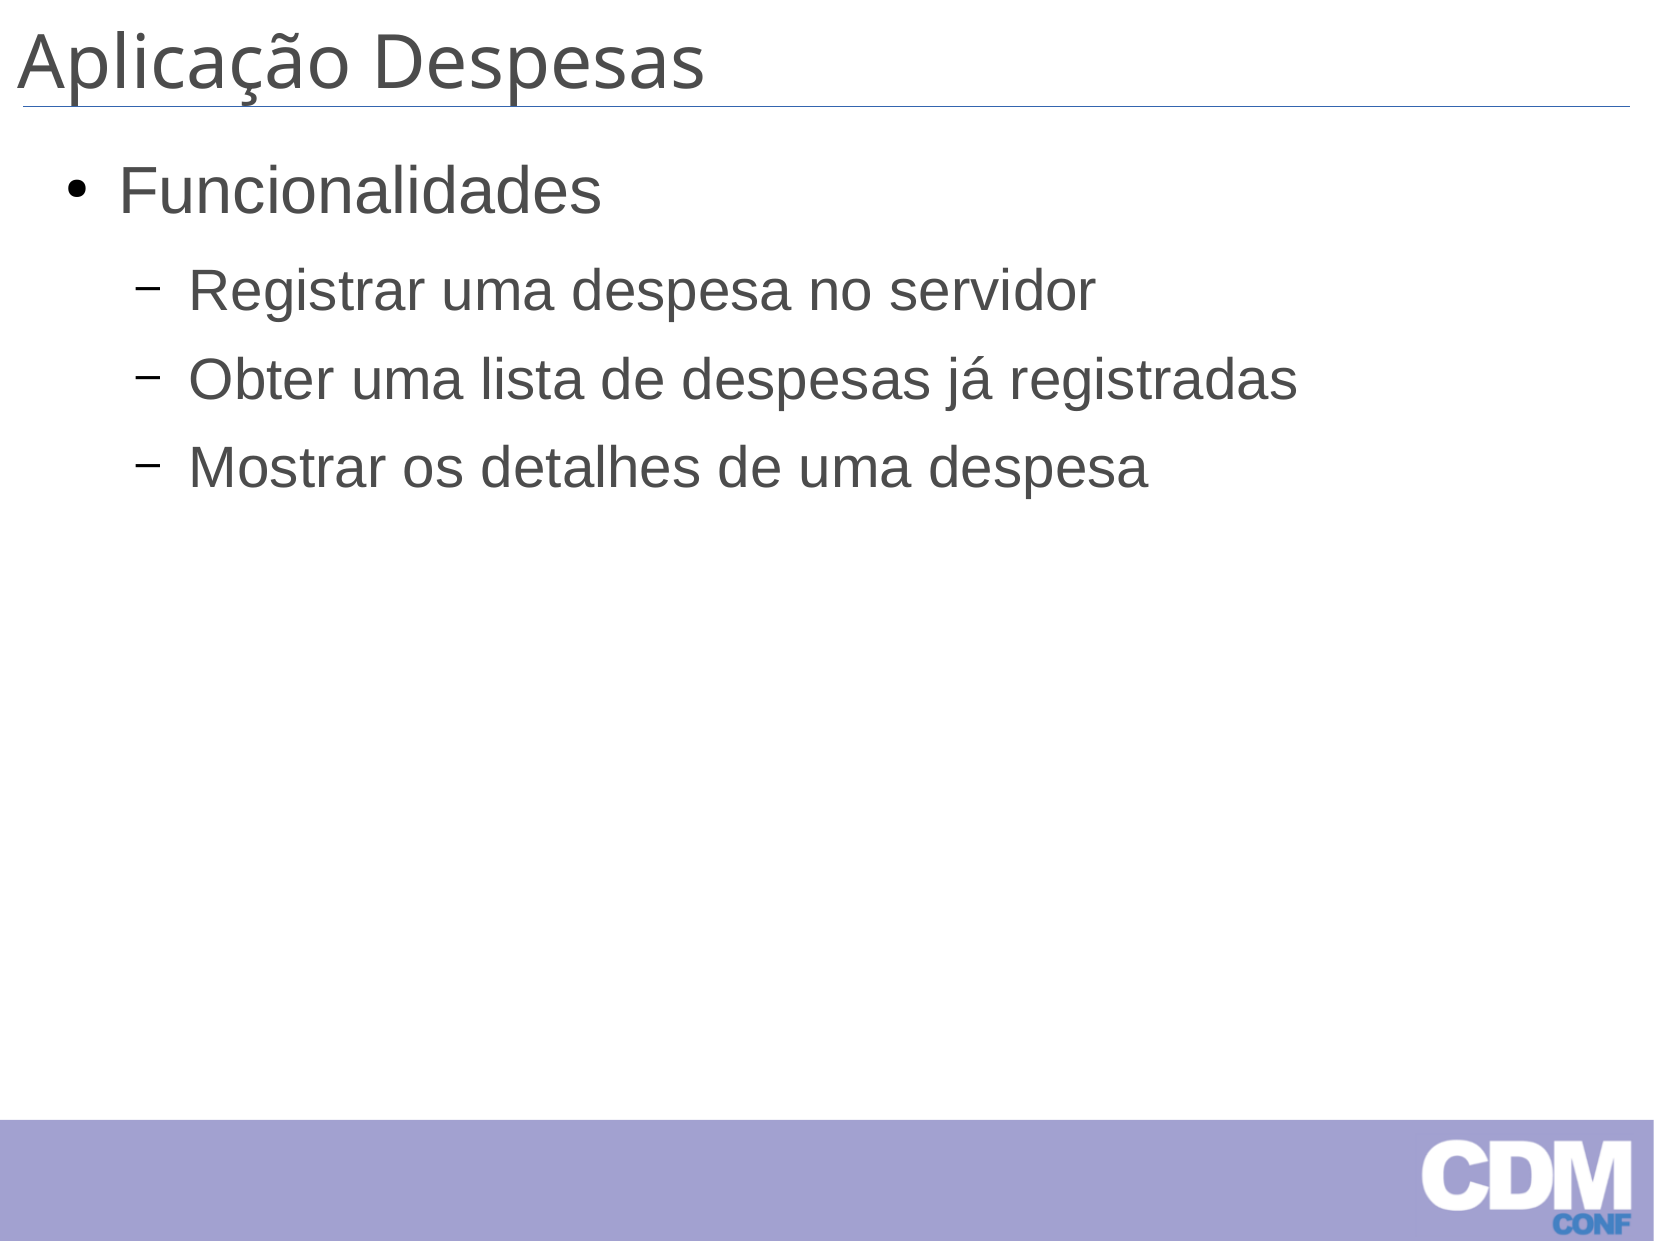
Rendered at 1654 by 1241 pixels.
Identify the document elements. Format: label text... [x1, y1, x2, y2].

title Aplicação Despesas [17, 15, 1607, 103]
list Funcionalidades Registrar uma despesa no servidor Obter uma lista de despesas já registradas Mostrar os detalhes de uma despesa [47, 153, 1607, 1087]
picture [0, 0, 1654, 1241]
